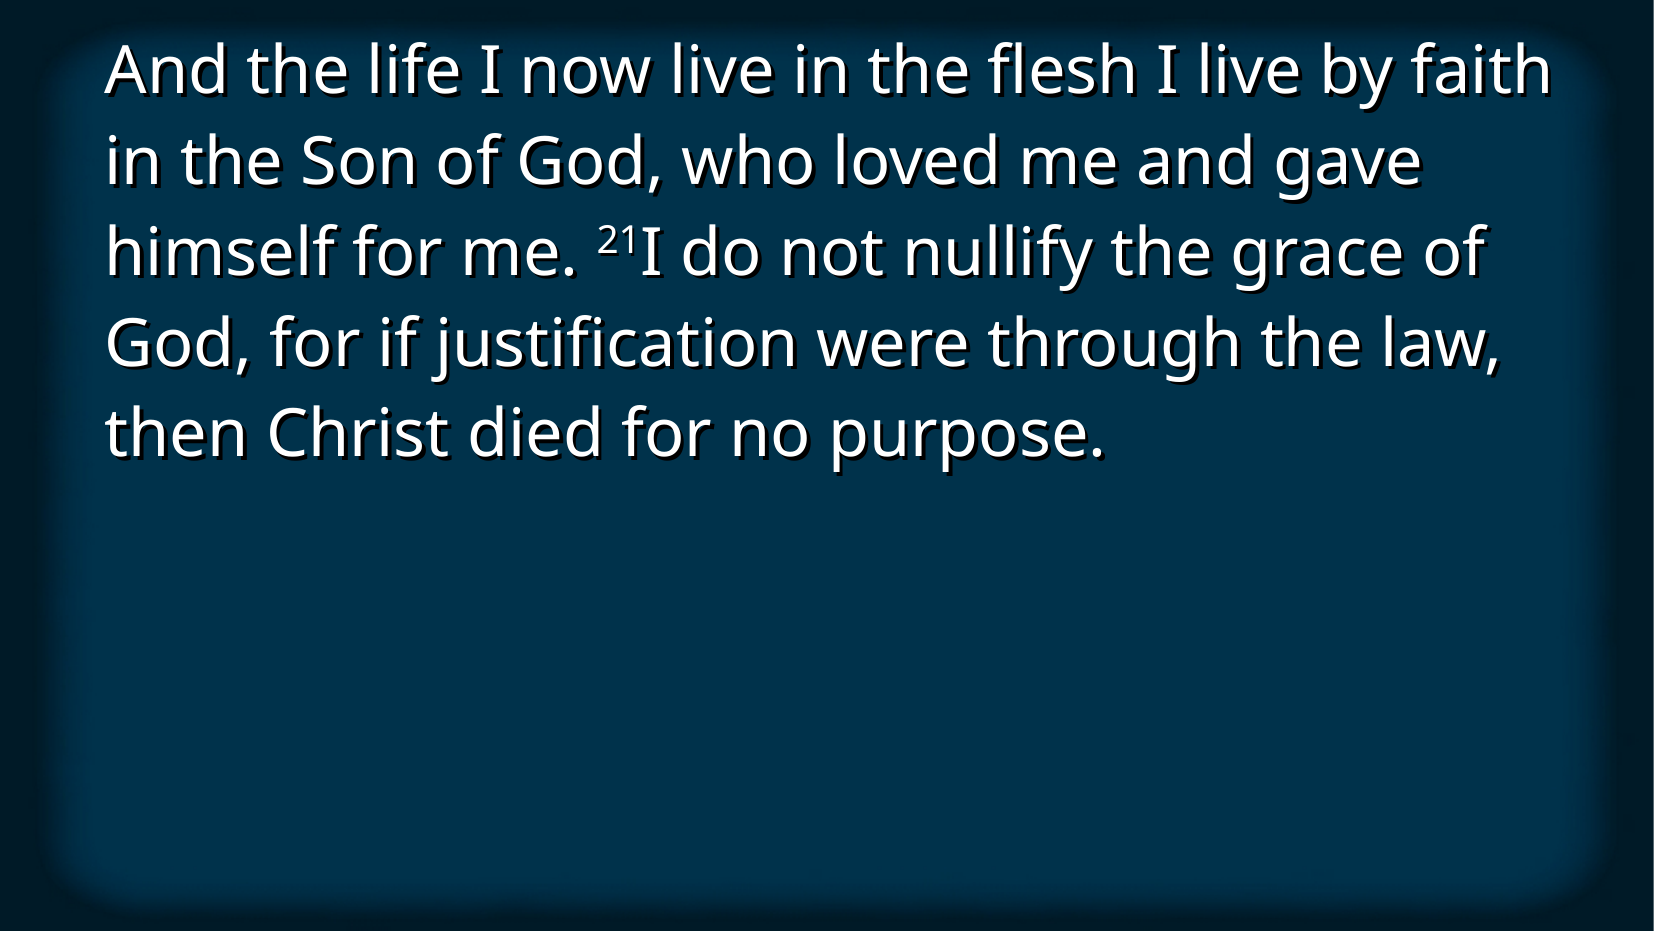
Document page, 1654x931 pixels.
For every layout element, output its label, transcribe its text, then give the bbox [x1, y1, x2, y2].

picture [0, 0, 1654, 931]
text_box And the life I now live in the flesh I live by faith in the Son of God, who loved me and gave himself for me. 21I do not nullify the grace of God, for if justification were through the law, then Christ died for no purpose. [90, 15, 1576, 474]
